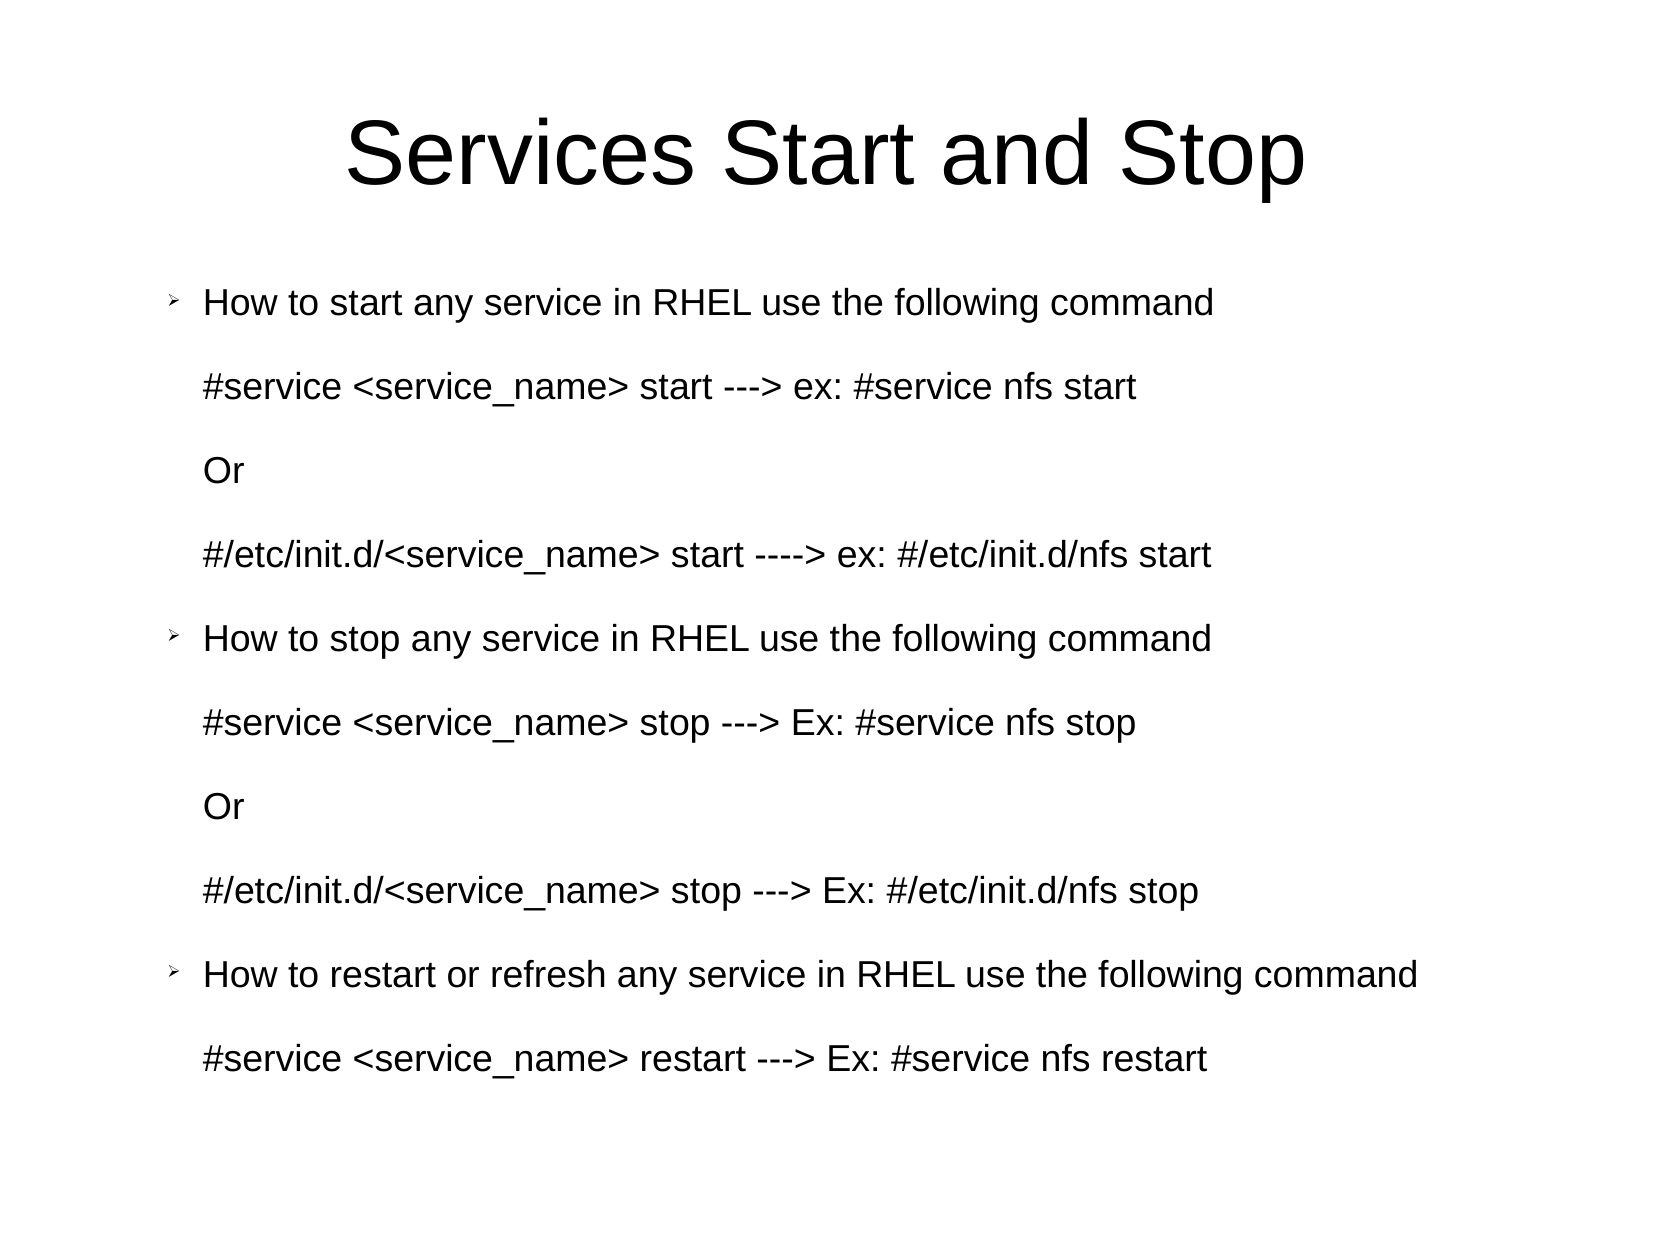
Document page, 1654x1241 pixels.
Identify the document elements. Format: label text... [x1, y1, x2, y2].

title Services Start and Stop [82, 49, 1571, 257]
text_box How to start any service in RHEL use the following command #service <service_name> start ---> ex: #service nfs start Or #/etc/init.d/<service_name> start ----> ex: #/etc/init.d/nfs start How to stop any service in RHEL use the following command #service <service_name> stop ---> Ex: #service nfs stop Or #/etc/init.d/<service_name> stop ---> Ex: #/etc/init.d/nfs stop How to restart or refresh any service in RHEL use the following command #service <service_name> restart ---> Ex: #service nfs restart [152, 273, 1491, 1087]
